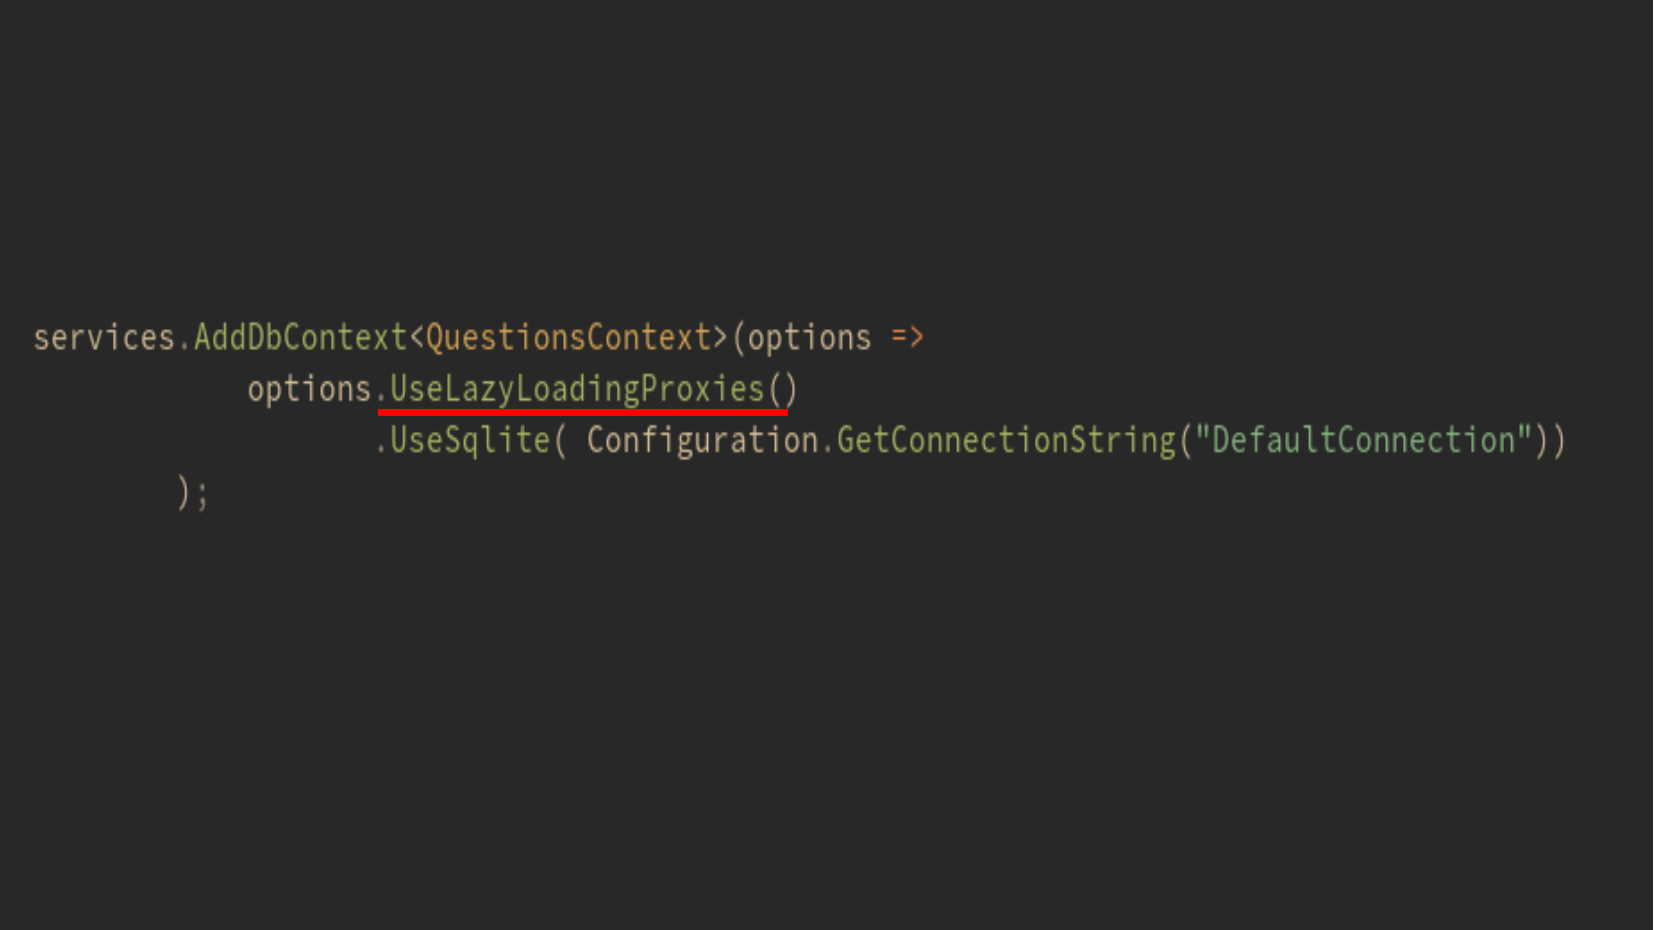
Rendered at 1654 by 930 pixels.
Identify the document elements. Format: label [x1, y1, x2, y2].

picture [0, 262, 1653, 563]
